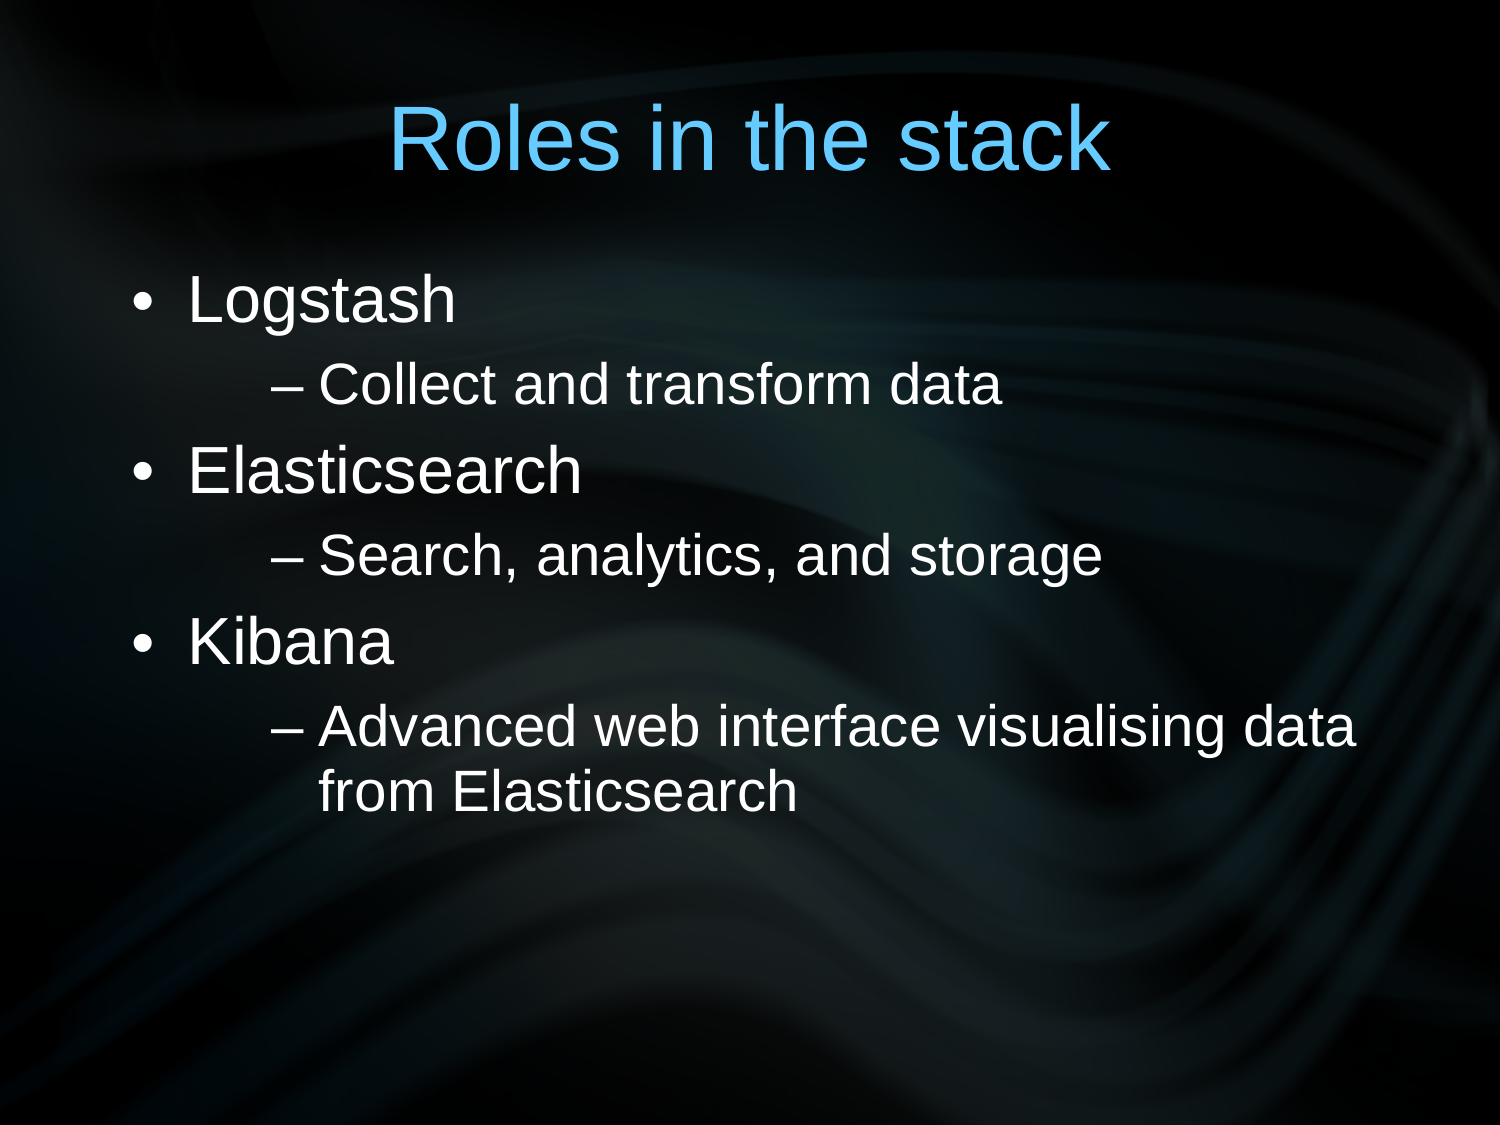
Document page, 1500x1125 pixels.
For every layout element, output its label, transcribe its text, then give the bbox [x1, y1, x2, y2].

list Logstash Collect and transform data Elasticsearch Search, analytics, and storage Kibana Advanced web interface visualising data from Elasticsearch [75, 262, 1426, 915]
title Roles in the stack [75, 45, 1426, 233]
